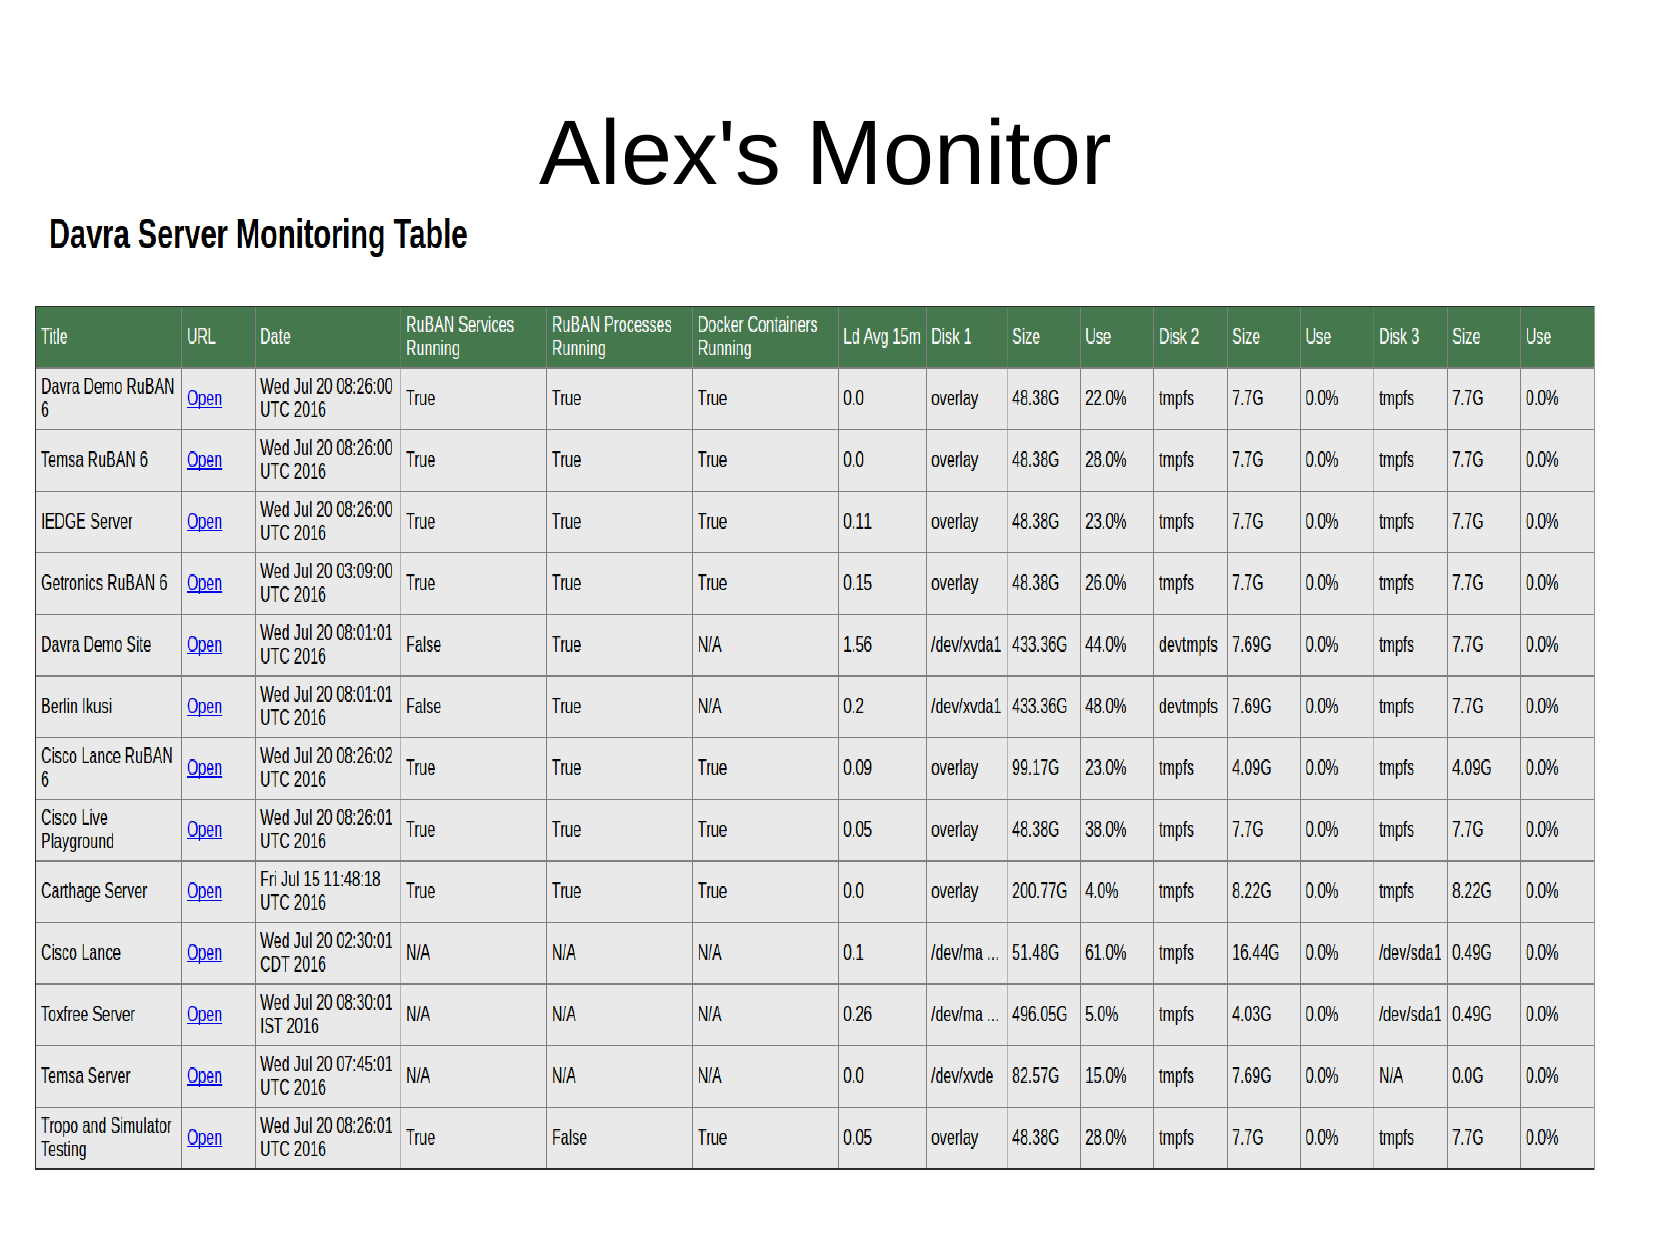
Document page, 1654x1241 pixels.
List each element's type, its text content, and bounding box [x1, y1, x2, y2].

title Alex's Monitor [82, 49, 1571, 200]
picture [35, 200, 1595, 1175]
